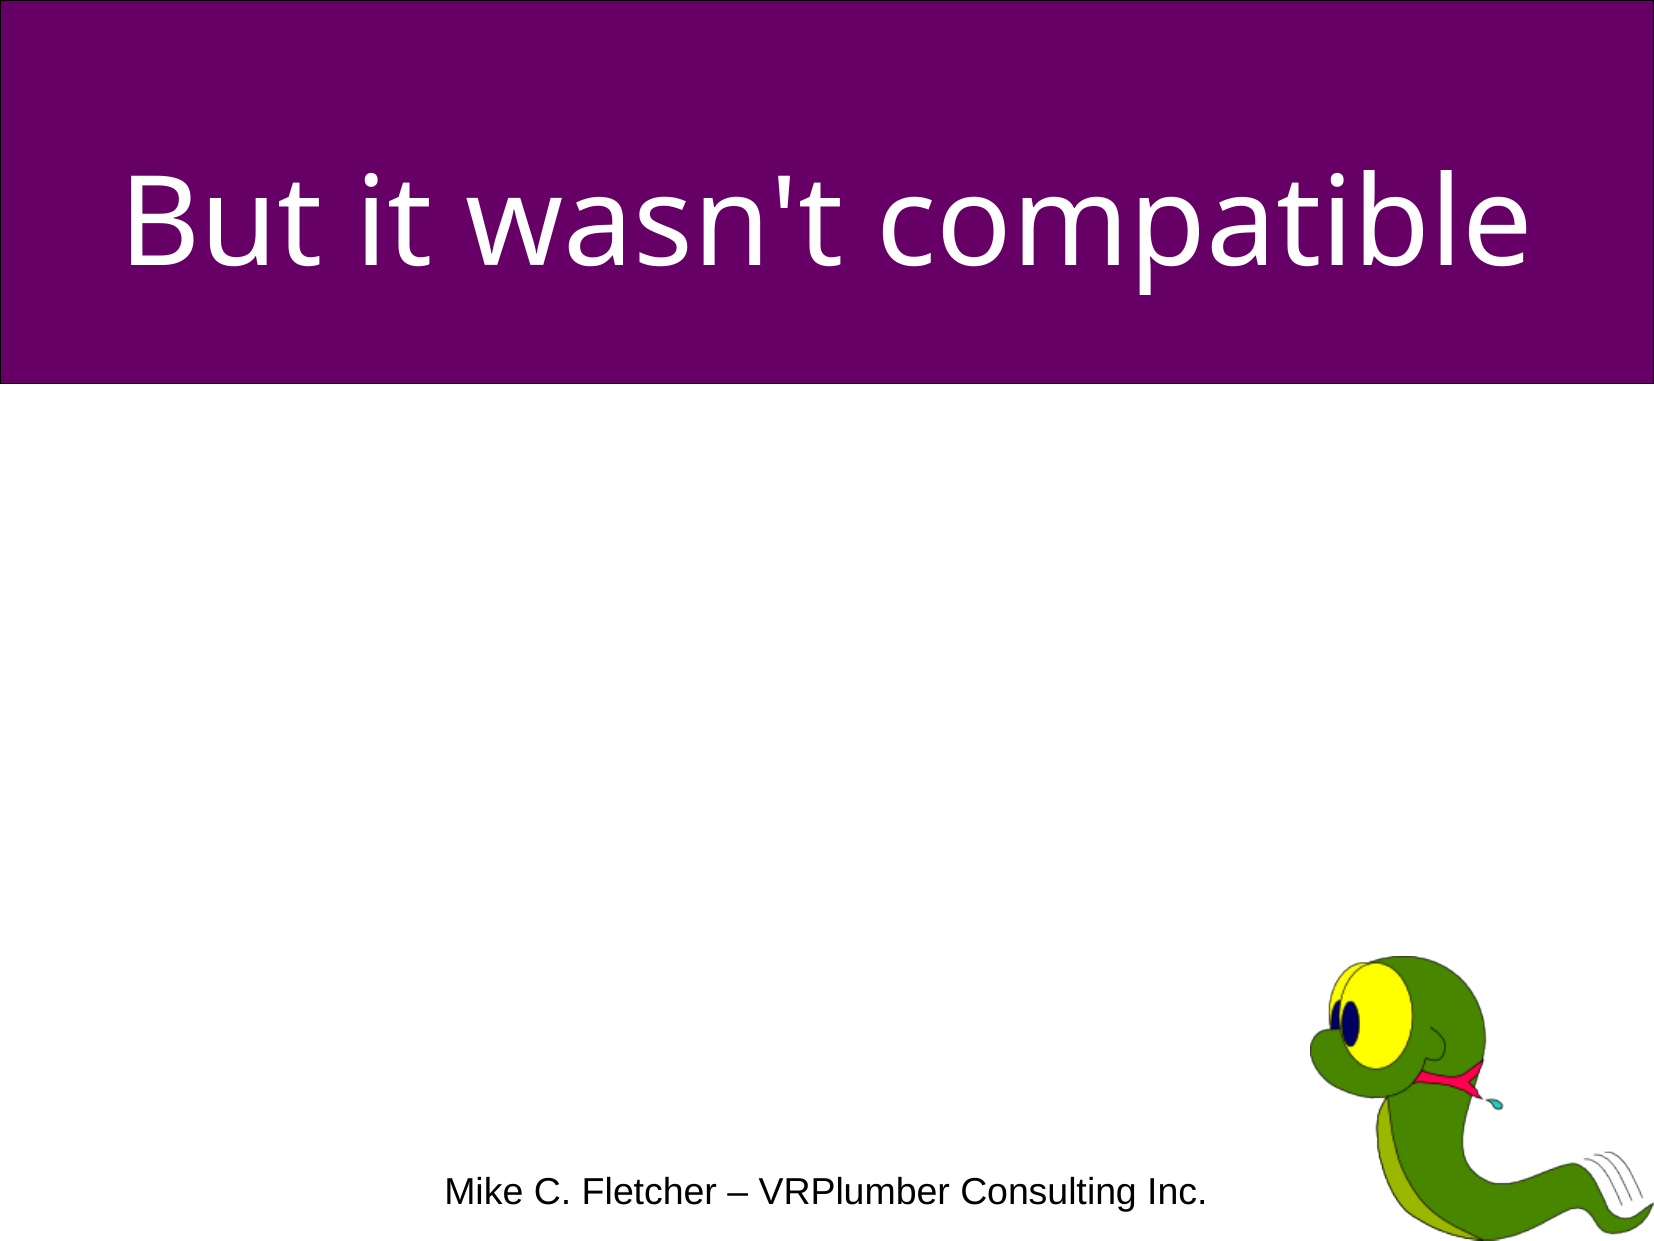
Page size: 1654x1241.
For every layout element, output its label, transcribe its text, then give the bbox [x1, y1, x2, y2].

picture [1310, 956, 1654, 1241]
title But it wasn't compatible [82, 49, 1571, 384]
